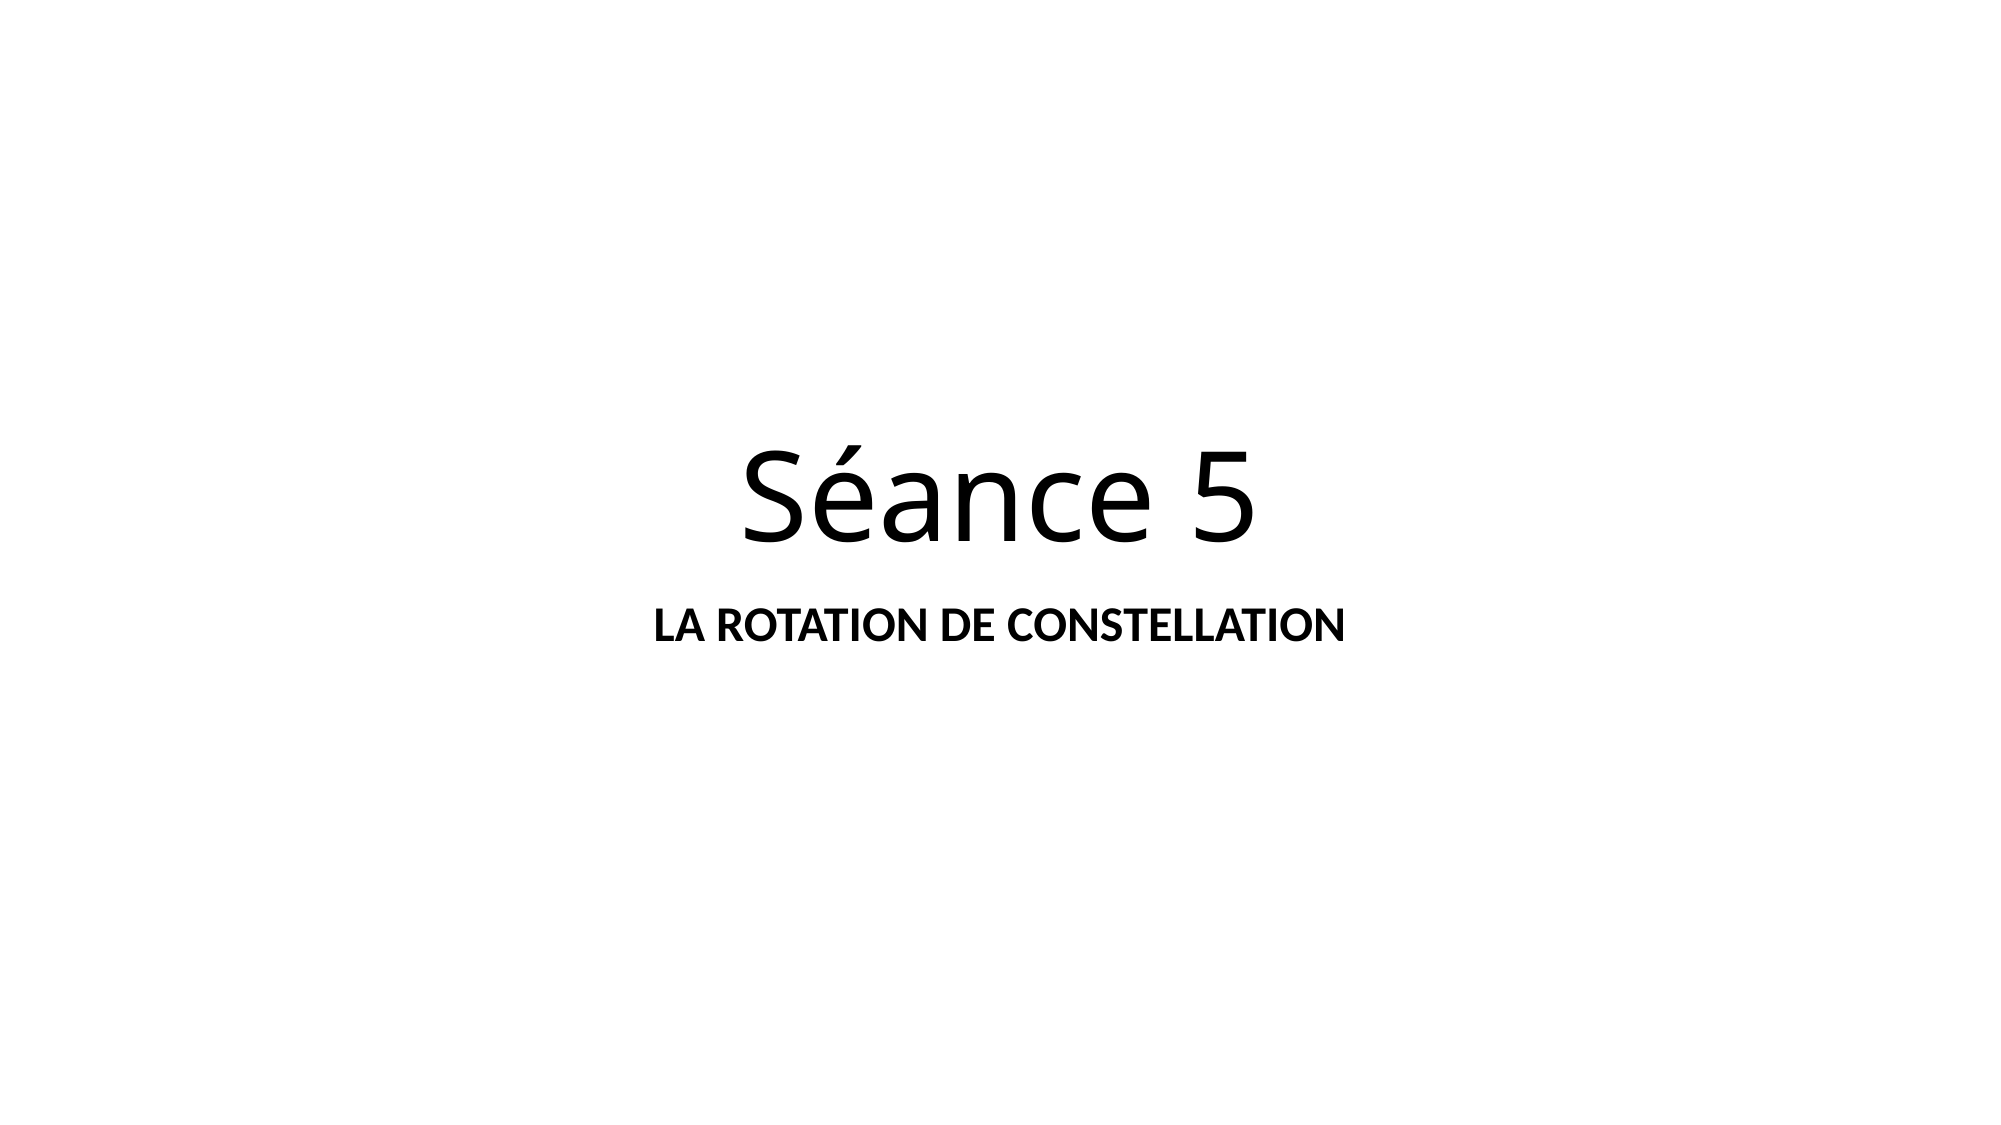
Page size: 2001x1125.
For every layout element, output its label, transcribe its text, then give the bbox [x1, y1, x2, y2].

title Séance 5 [249, 184, 1750, 576]
subtitle LA ROTATION DE CONSTELLATION [249, 590, 1750, 863]
